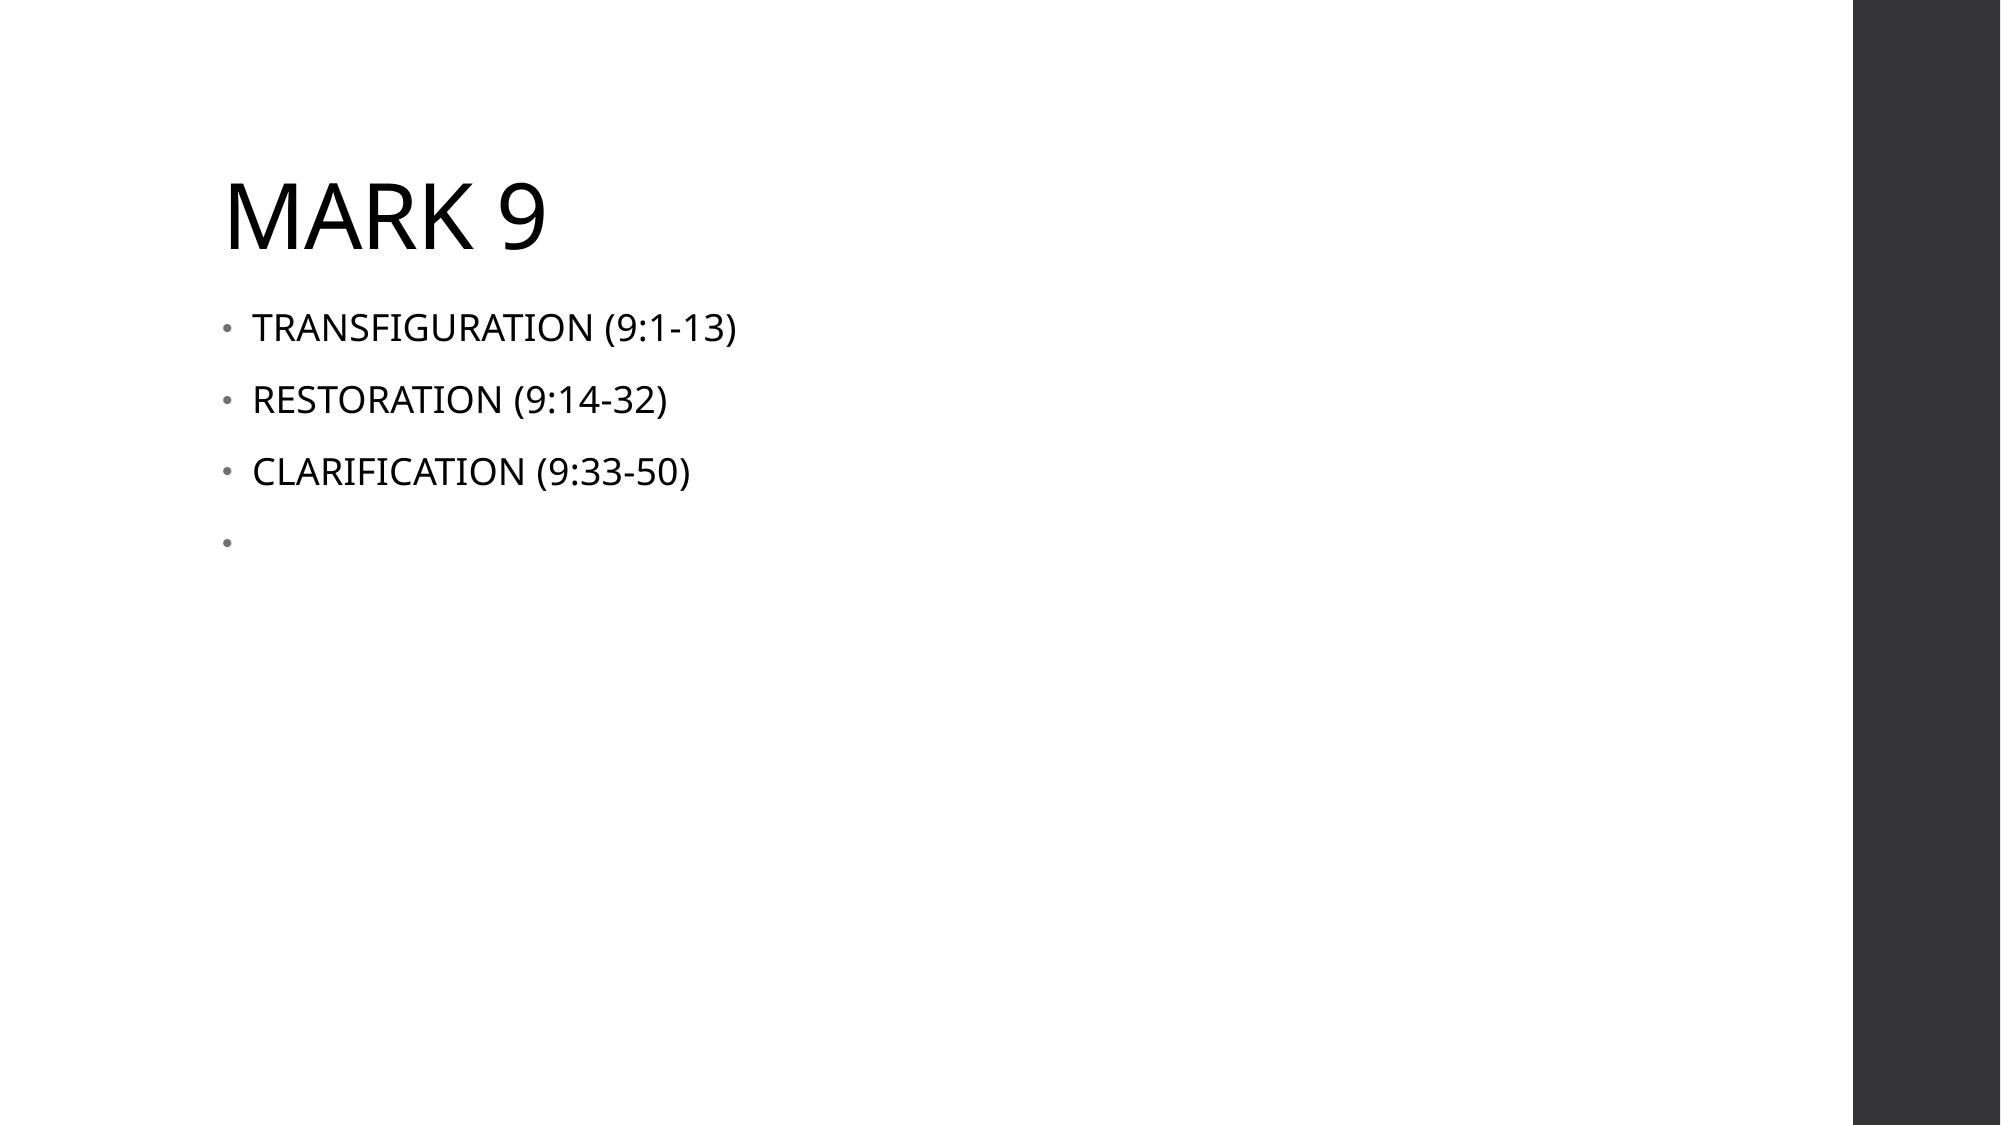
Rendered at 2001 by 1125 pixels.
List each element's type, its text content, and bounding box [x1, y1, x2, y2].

list TRANSFIGURATION (9:1-13) RESTORATION (9:14-32) CLARIFICATION (9:33-50) [206, 299, 1617, 1014]
title MARK 9 [206, 60, 1797, 278]
